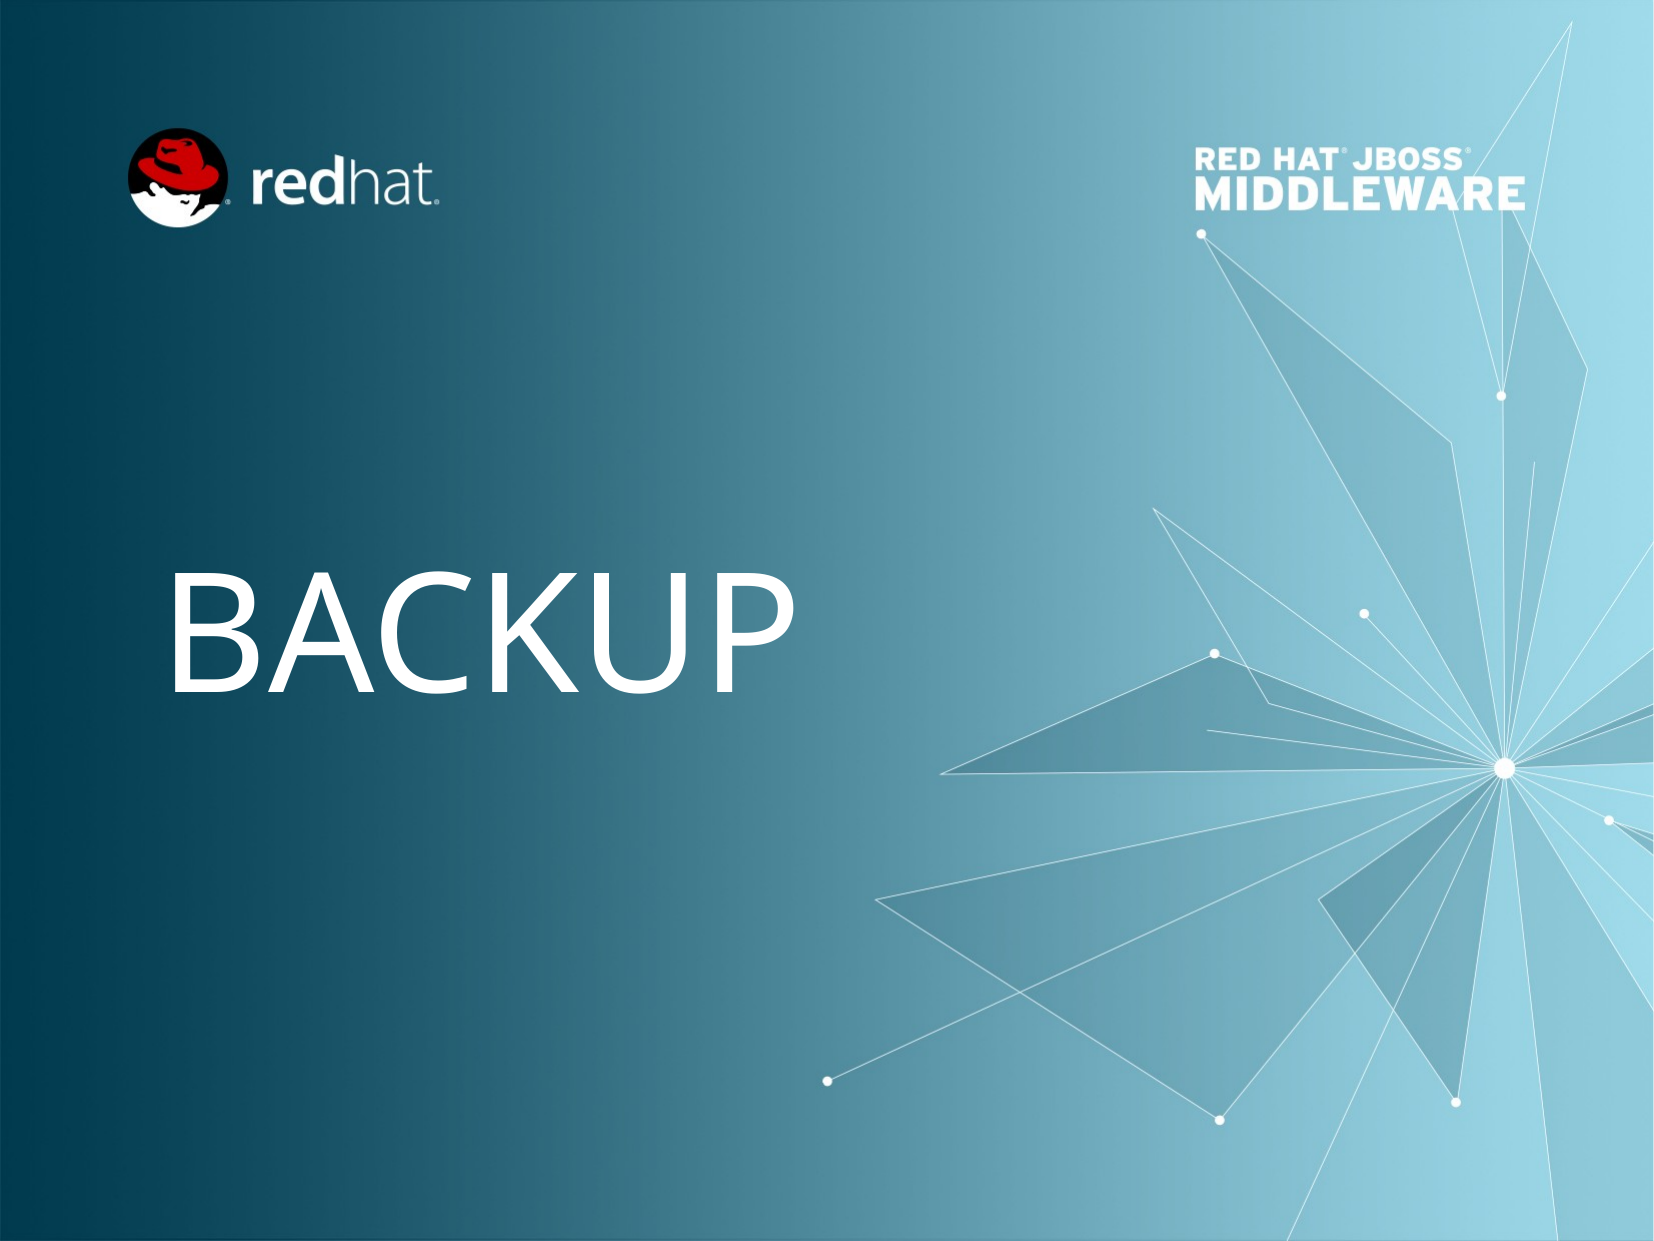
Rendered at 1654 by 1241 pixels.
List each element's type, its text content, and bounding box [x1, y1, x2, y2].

list BACKUP [82, 514, 1571, 750]
picture [106, 0, 1654, 1241]
